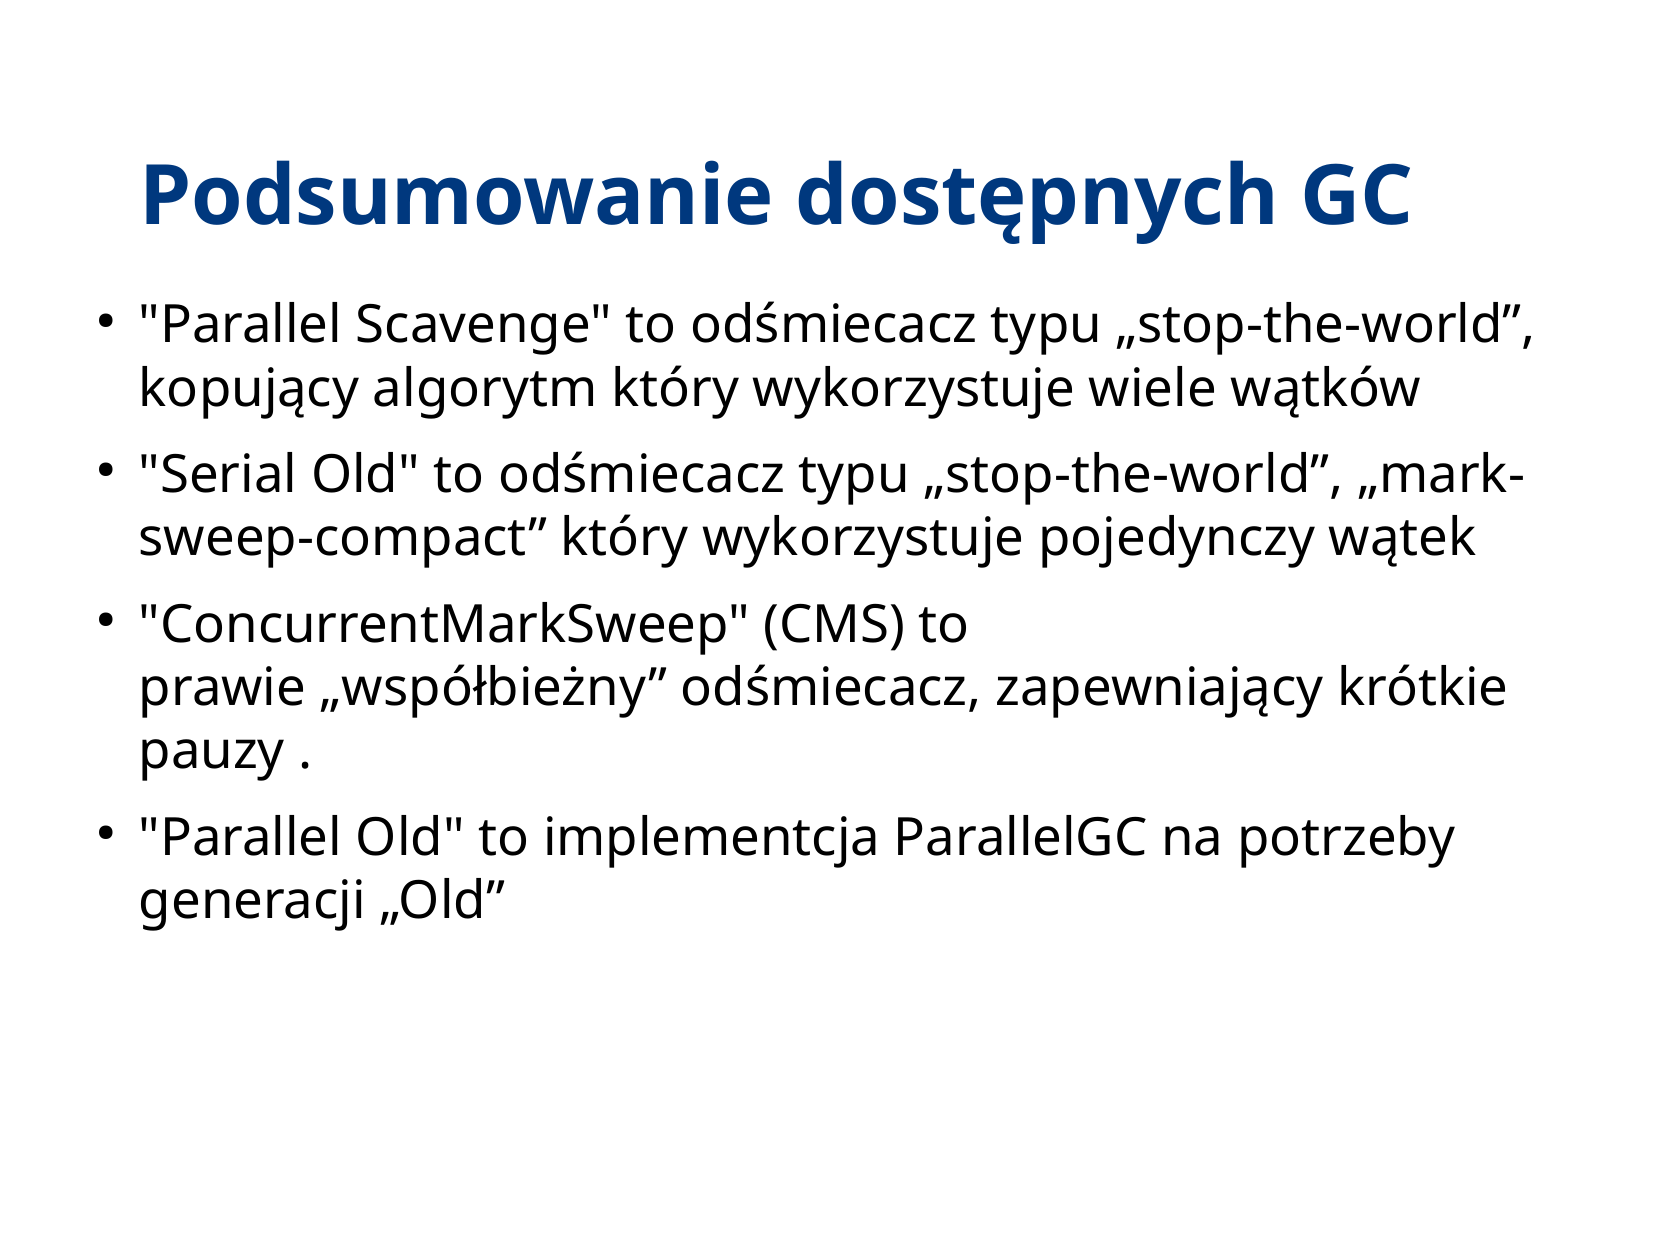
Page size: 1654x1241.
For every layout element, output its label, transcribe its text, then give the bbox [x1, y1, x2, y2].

title Podsumowanie dostępnych GC [82, 49, 1571, 257]
list "Parallel Scavenge" to odśmiecacz typu „stop-the-world”, kopujący algorytm który wykorzystuje wiele wątków "Serial Old" to odśmiecacz typu „stop-the-world”, „mark-sweep-compact” który wykorzystuje pojedynczy wątek "ConcurrentMarkSweep" (CMS) to prawie „współbieżny” odśmiecacz, zapewniający krótkie pauzy . "Parallel Old" to implementcja ParallelGC na potrzeby generacji „Old” [82, 290, 1571, 1010]
